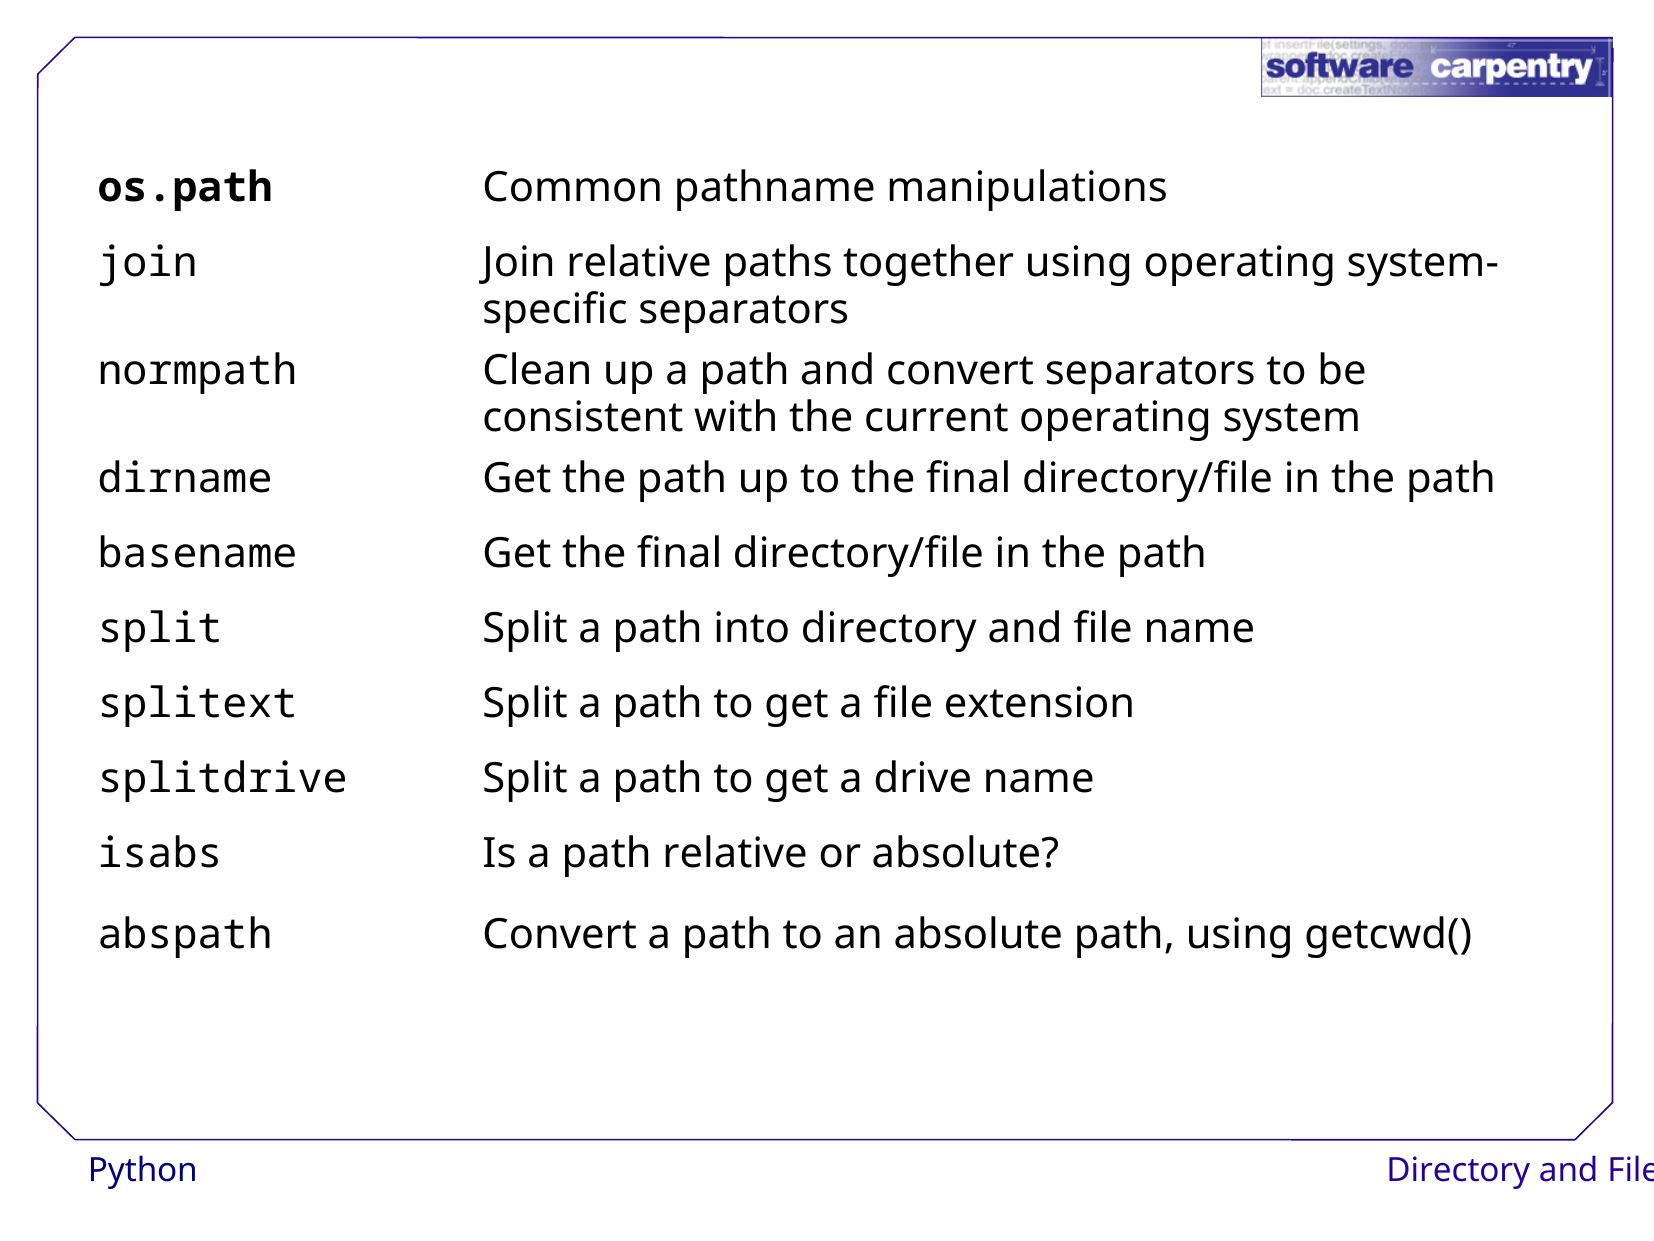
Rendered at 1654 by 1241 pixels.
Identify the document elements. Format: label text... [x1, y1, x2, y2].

table_cell Get the final directory/file in the path [468, 523, 1571, 598]
table_cell isabs [83, 823, 468, 904]
table_cell Split a path to get a file extension [468, 673, 1571, 748]
table_cell Split a path to get a drive name [468, 748, 1571, 823]
table_cell Is a path relative or absolute? [468, 823, 1571, 904]
table_cell split [83, 598, 468, 673]
table_cell join [83, 232, 468, 340]
table_cell abspath [83, 904, 468, 979]
table_cell Split a path into directory and file name [468, 598, 1571, 673]
table_cell normpath [83, 340, 468, 448]
table_cell splitdrive [83, 748, 468, 823]
table_header os.path [83, 157, 468, 232]
table_cell Get the path up to the final directory/file in the path [468, 448, 1571, 523]
table_header Common pathname manipulations [468, 157, 1571, 232]
table_cell Convert a path to an absolute path, using getcwd() [468, 904, 1571, 979]
table_cell splitext [83, 673, 468, 748]
table_cell Join relative paths together using operating system-specific separators [468, 232, 1571, 340]
table_cell basename [83, 523, 468, 598]
picture [1261, 39, 1613, 97]
table_cell dirname [83, 448, 468, 523]
table_cell Clean up a path and convert separators to be consistent with the current operating system [468, 340, 1571, 448]
